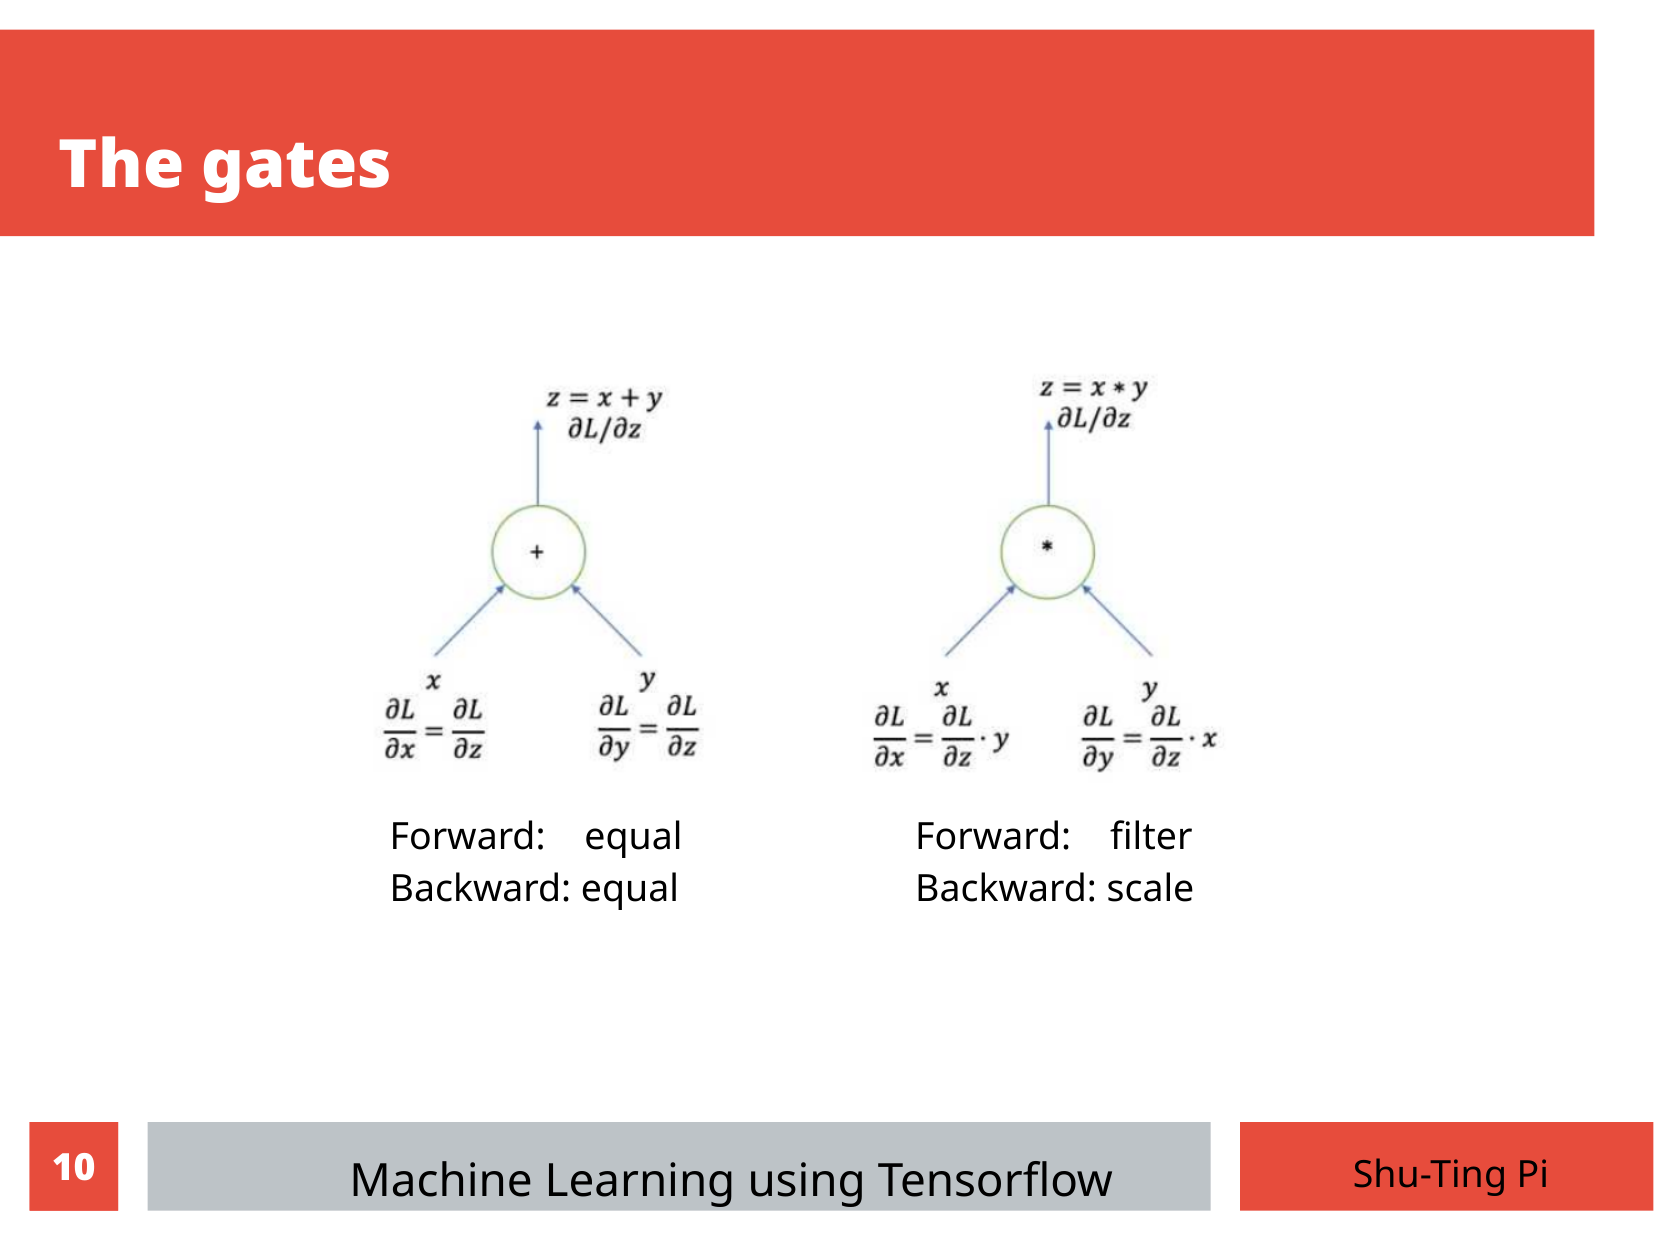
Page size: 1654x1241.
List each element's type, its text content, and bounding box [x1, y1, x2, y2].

picture [340, 345, 1254, 803]
text_box Forward: filter Backward: scale [900, 802, 1182, 913]
text_box Shu-Ting Pi [1338, 1140, 1573, 1203]
title The gates [59, 59, 1595, 207]
text_box Forward: equal Backward: equal [374, 802, 673, 912]
text_box Machine Learning using Tensorflow [334, 1139, 1220, 1241]
